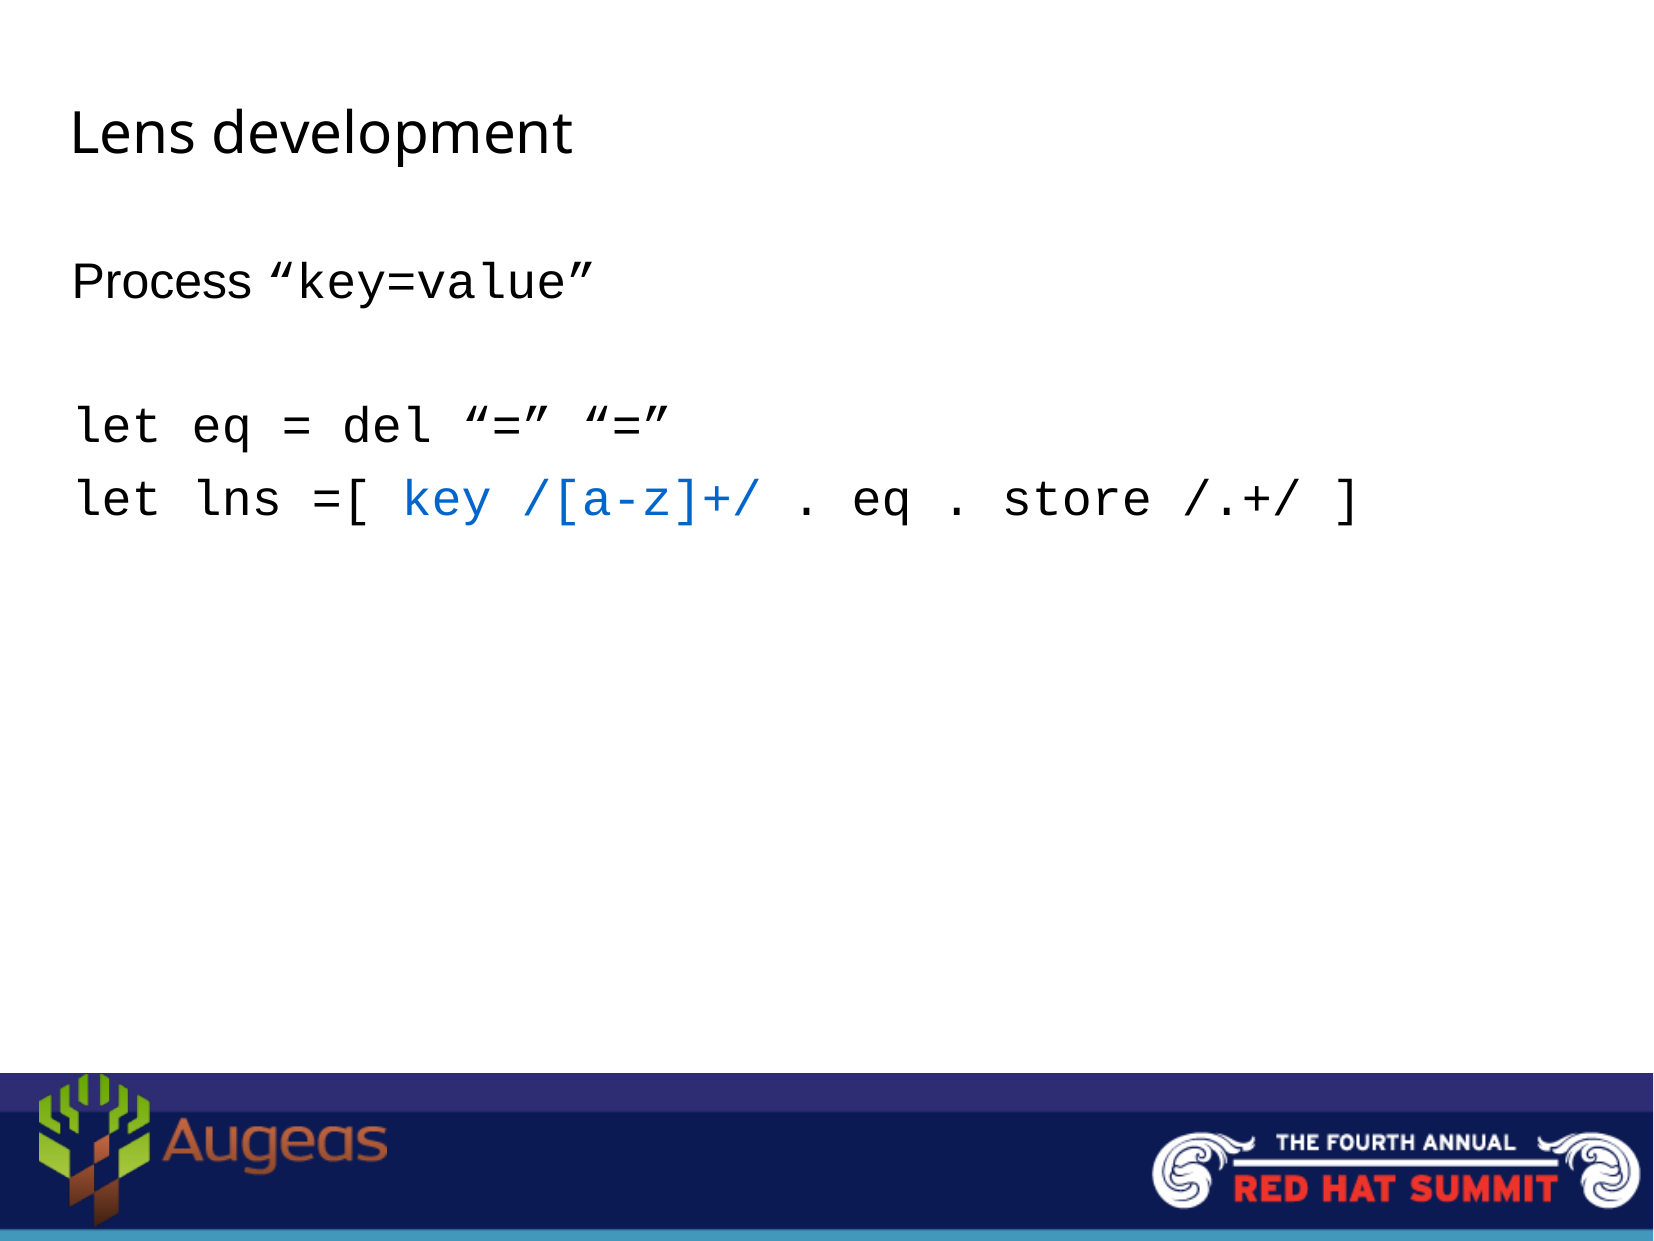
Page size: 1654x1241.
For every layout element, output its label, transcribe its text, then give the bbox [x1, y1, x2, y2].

list Process “key=value” let eq = del “=” “=” let lns =[ key /[a-z]+/ . eq . store /.+/ ] [71, 180, 1495, 1089]
picture [0, 1073, 1654, 1241]
title Lens development [69, 71, 1501, 190]
